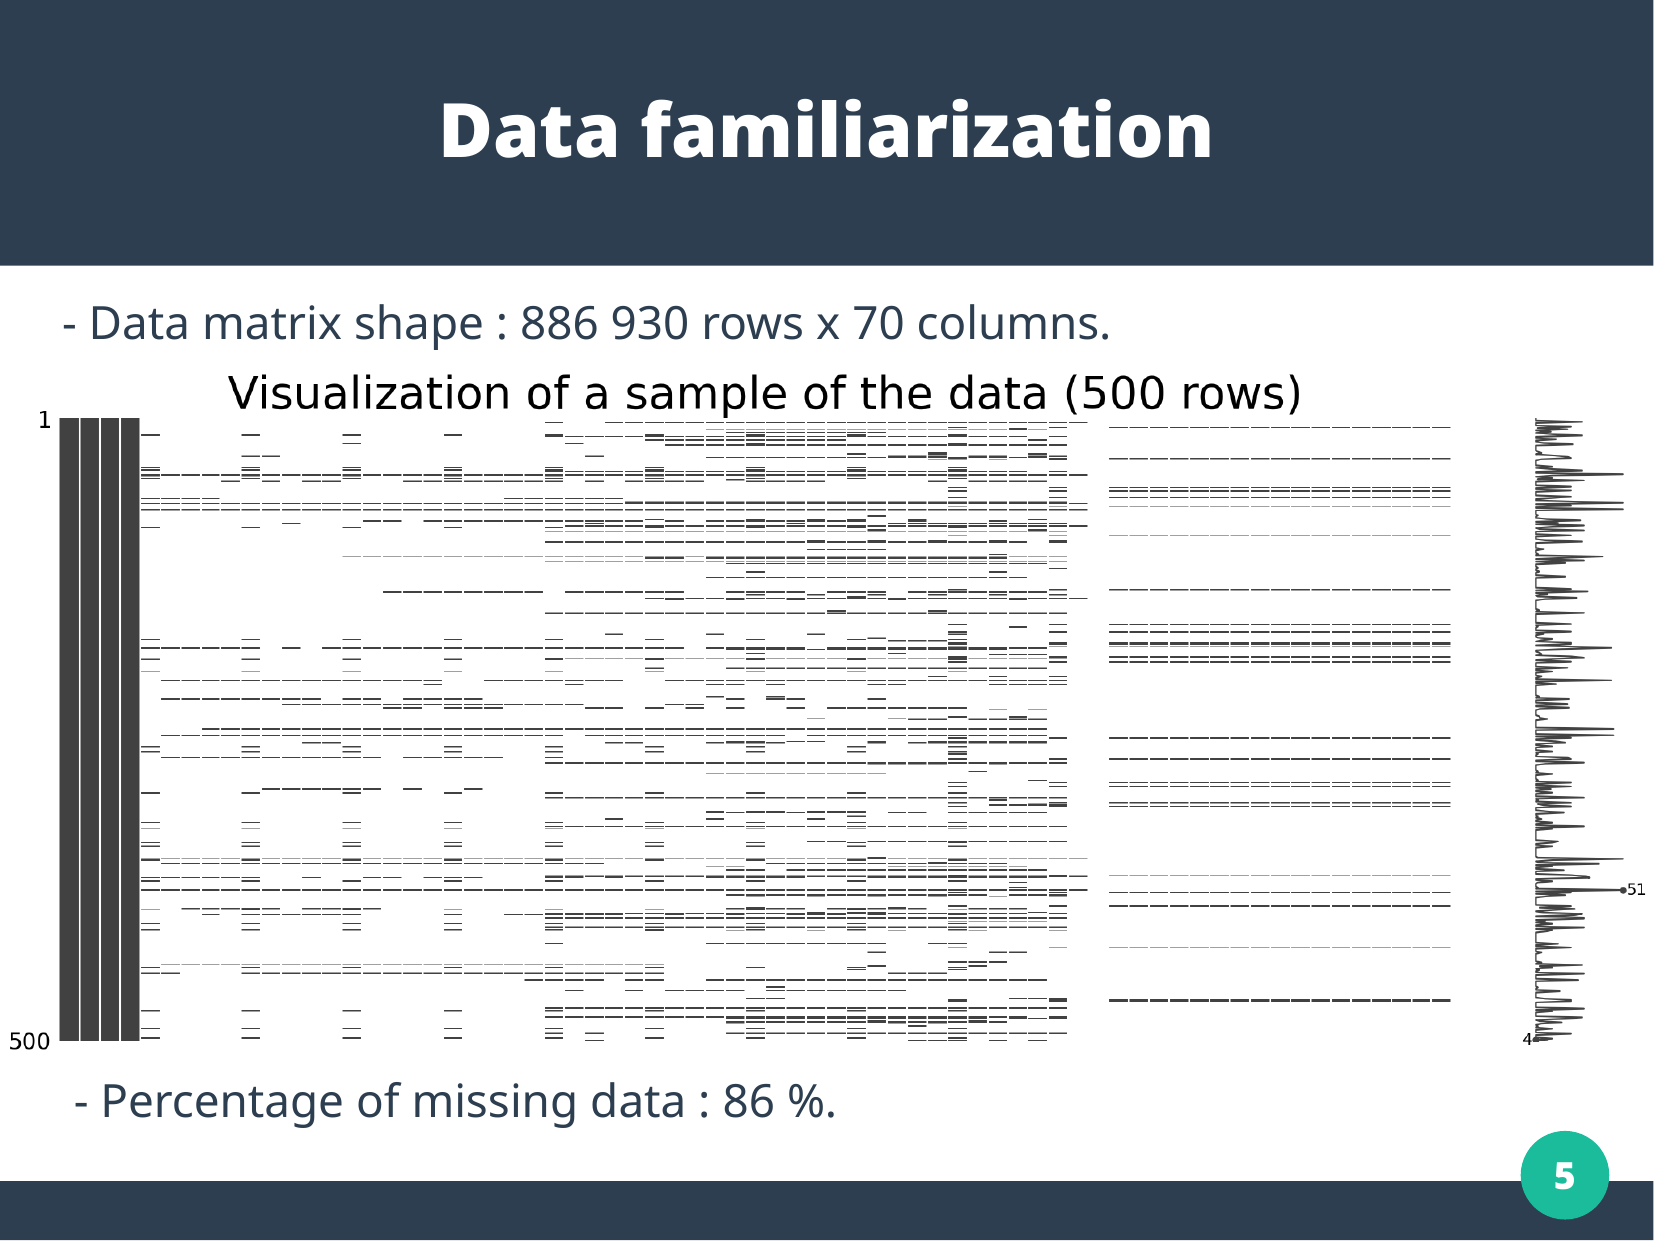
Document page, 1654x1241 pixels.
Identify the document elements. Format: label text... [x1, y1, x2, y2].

title Data familiarization [59, 49, 1595, 207]
picture [0, 366, 1654, 1062]
text_box - Data matrix shape : 886 930 rows x 70 columns. [47, 1062, 1465, 1151]
text_box - Percentage of missing data : 86 %. [59, 1061, 1300, 1130]
text_box - Data matrix shape : 886 930 rows x 70 columns. [47, 283, 1465, 366]
